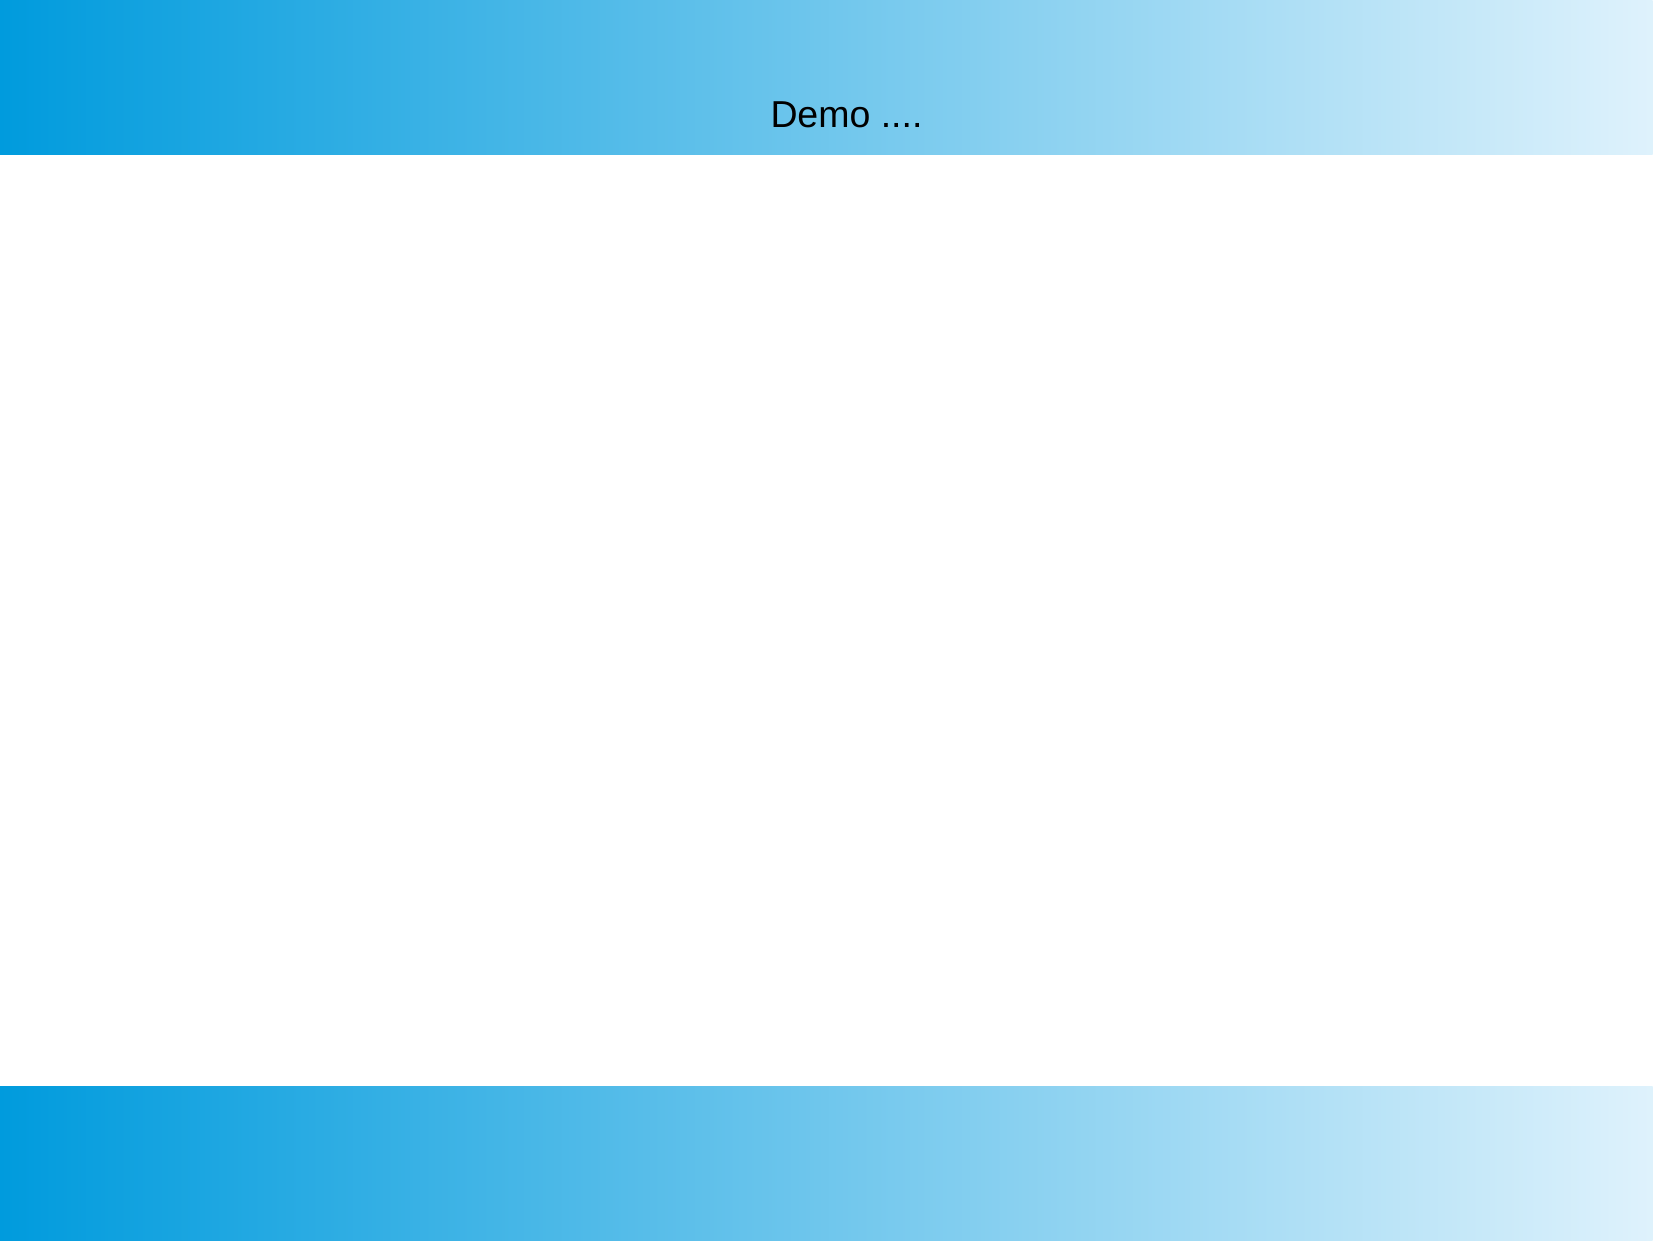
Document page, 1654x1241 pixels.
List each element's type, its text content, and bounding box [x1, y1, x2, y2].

text_box Demo .... [755, 82, 938, 143]
